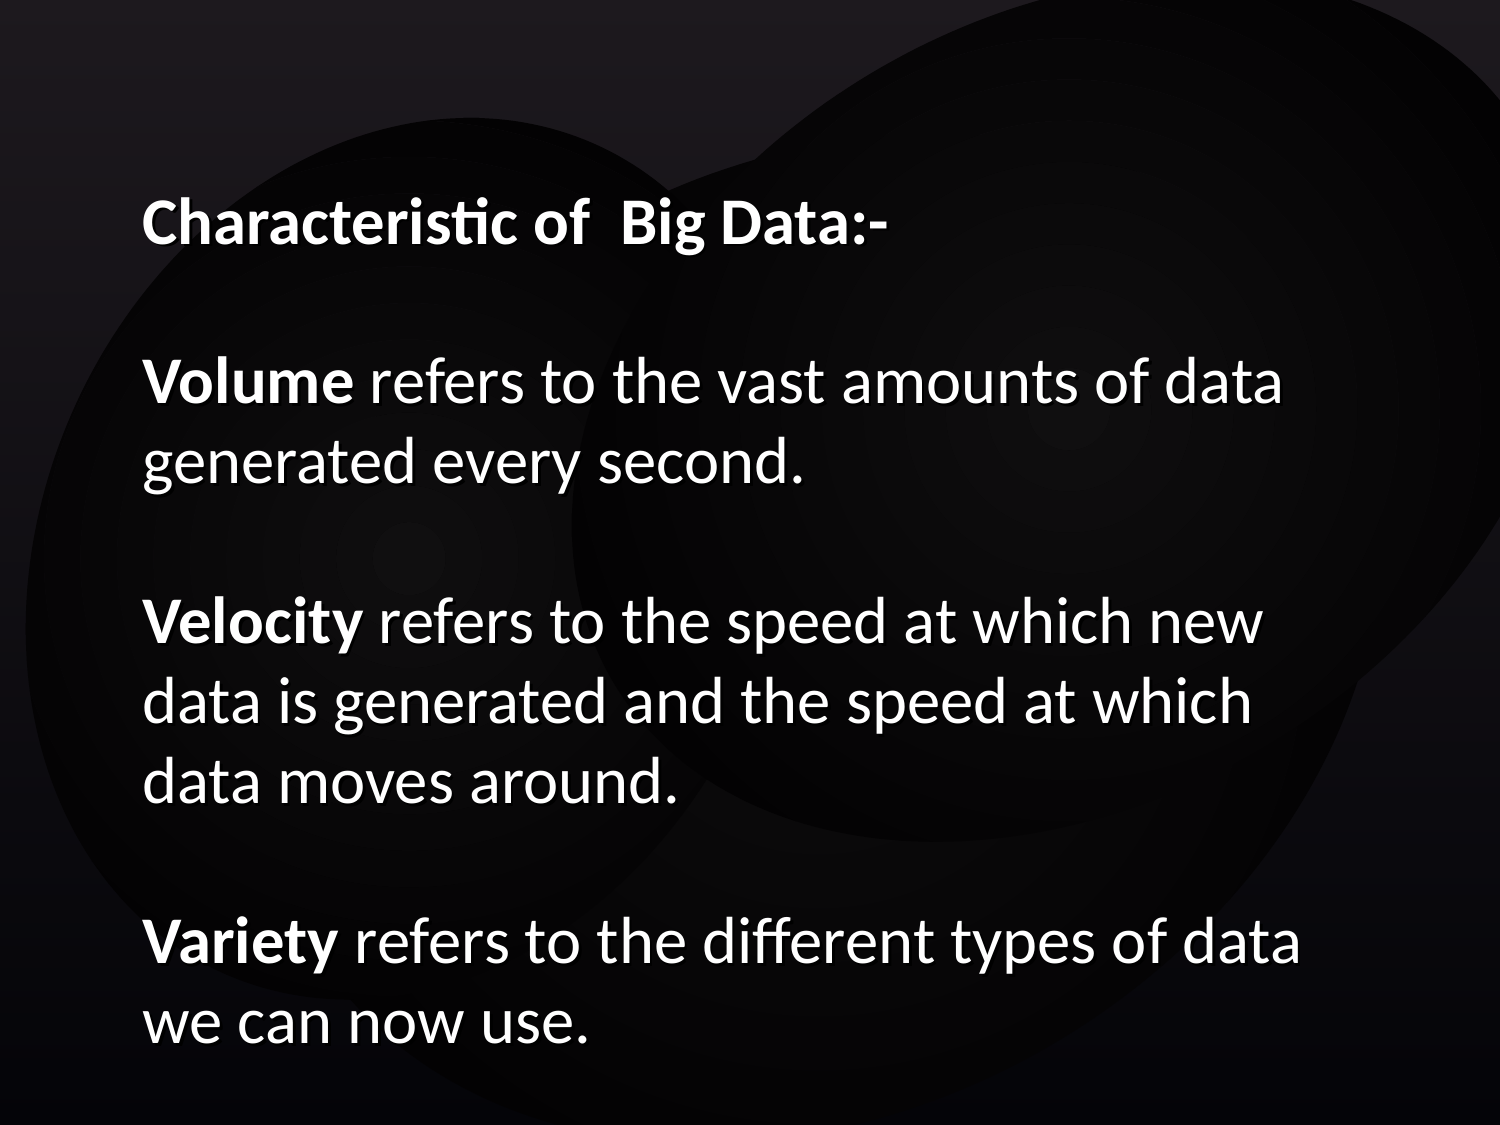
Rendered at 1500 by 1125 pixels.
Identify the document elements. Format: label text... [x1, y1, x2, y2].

title Characteristic of Big Data:- Volume refers to the vast amounts of data generated every second. Velocity refers to the speed at which new data is generated and the speed at which data moves around. Variety refers to the different types of data we can now use. Veracity refers to the accuracy of the data. [127, 90, 1366, 1059]
